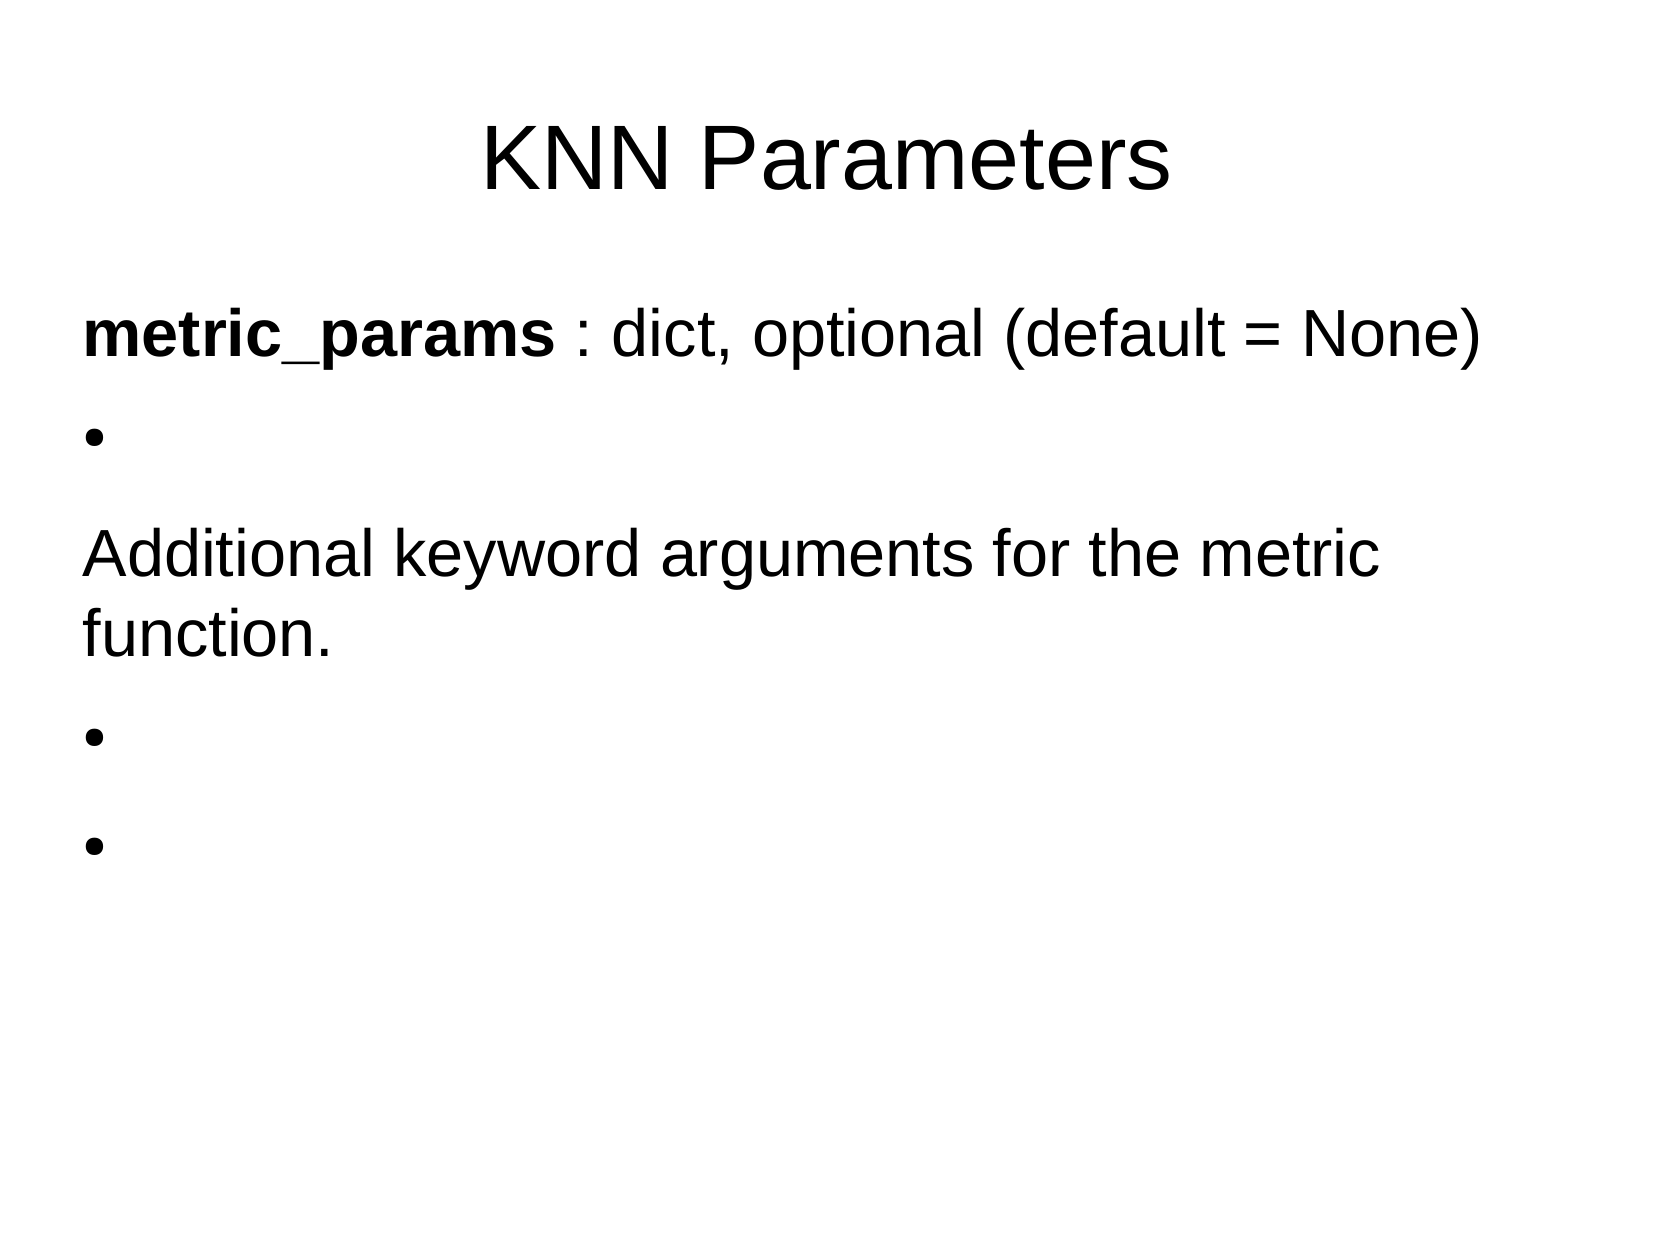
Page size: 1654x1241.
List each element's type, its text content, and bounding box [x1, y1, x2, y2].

list metric_params : dict, optional (default = None) Additional keyword arguments for the metric function. [82, 290, 1571, 1010]
title KNN Parameters [82, 49, 1571, 257]
